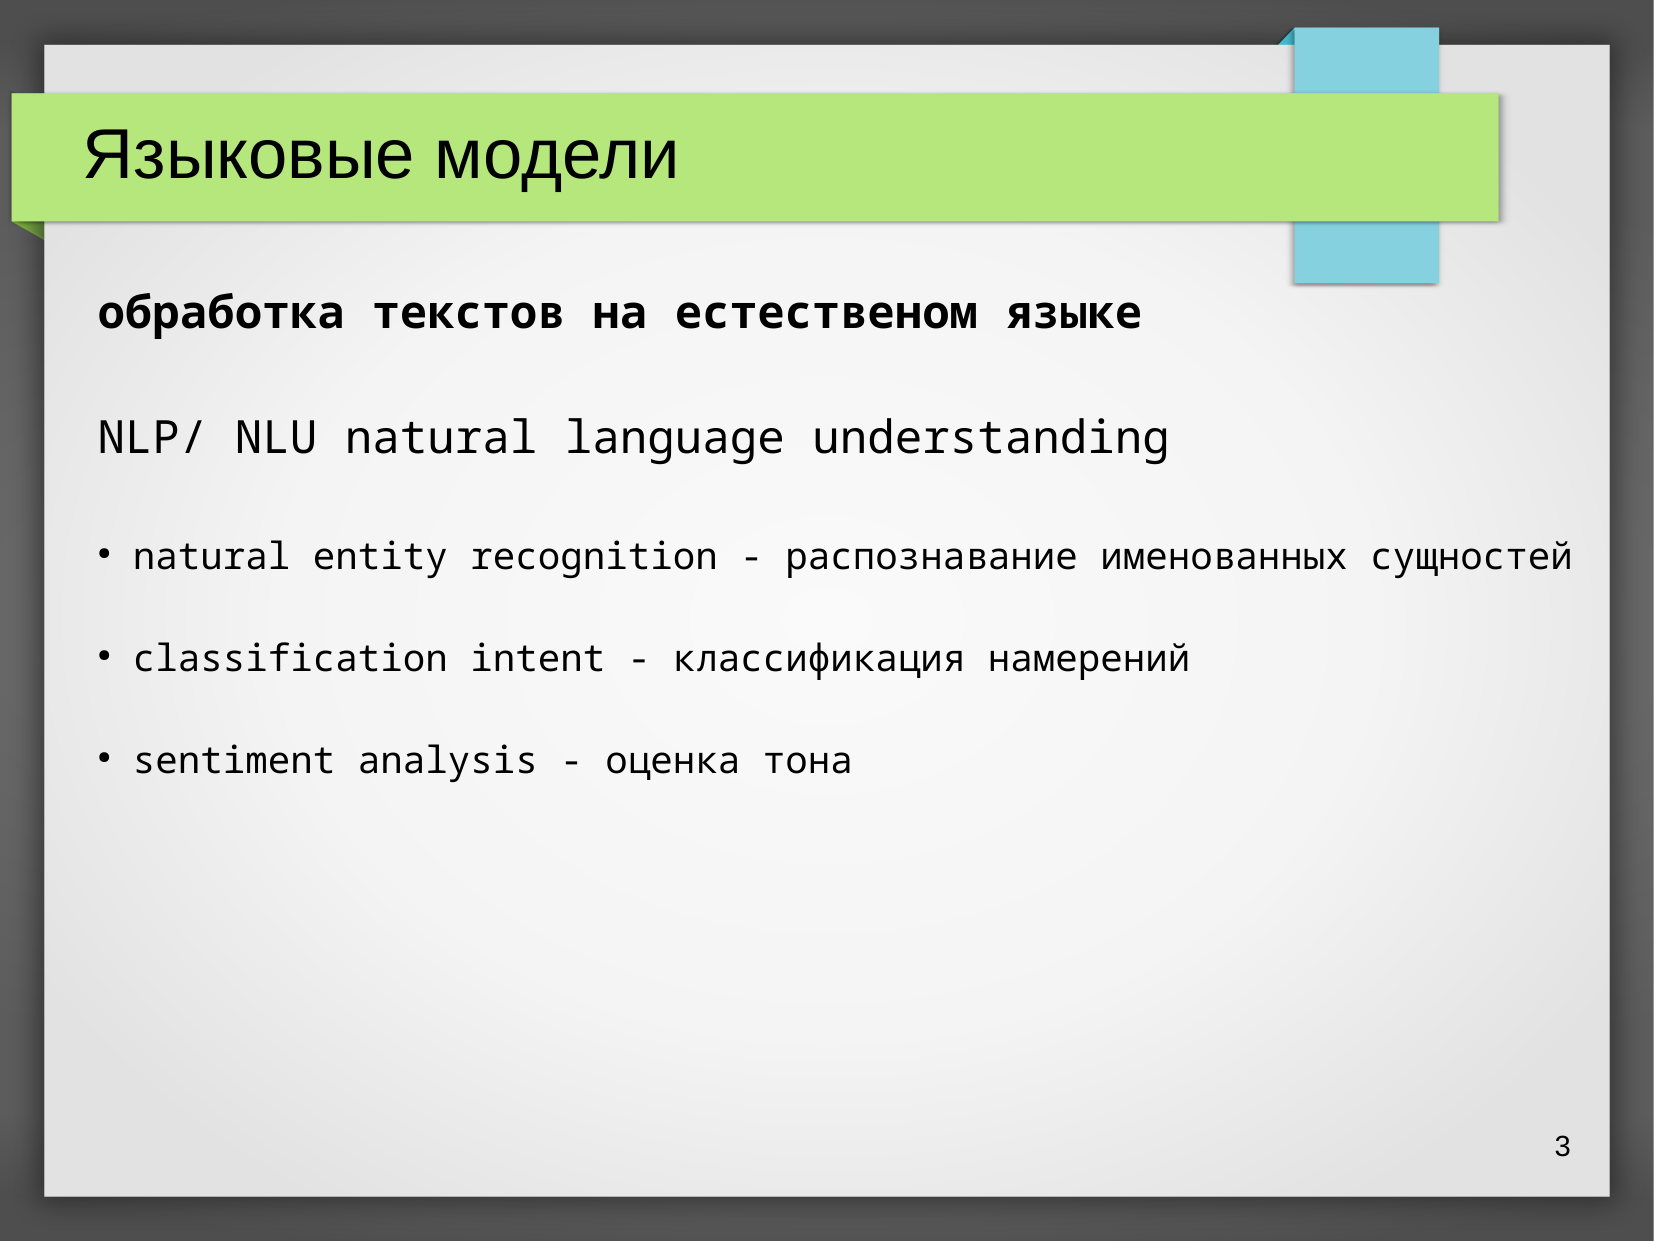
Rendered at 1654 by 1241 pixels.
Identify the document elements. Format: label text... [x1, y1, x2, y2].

text_box обработка текстов на естественом языке NLP/ NLU natural language understanding natural entity recognition - распознавание именованных сущностей classification intent - классификация намерений sentiment analysis - оценка тона [82, 271, 1607, 1072]
title Языковые модели [82, 114, 1406, 194]
picture [0, 0, 1654, 1241]
